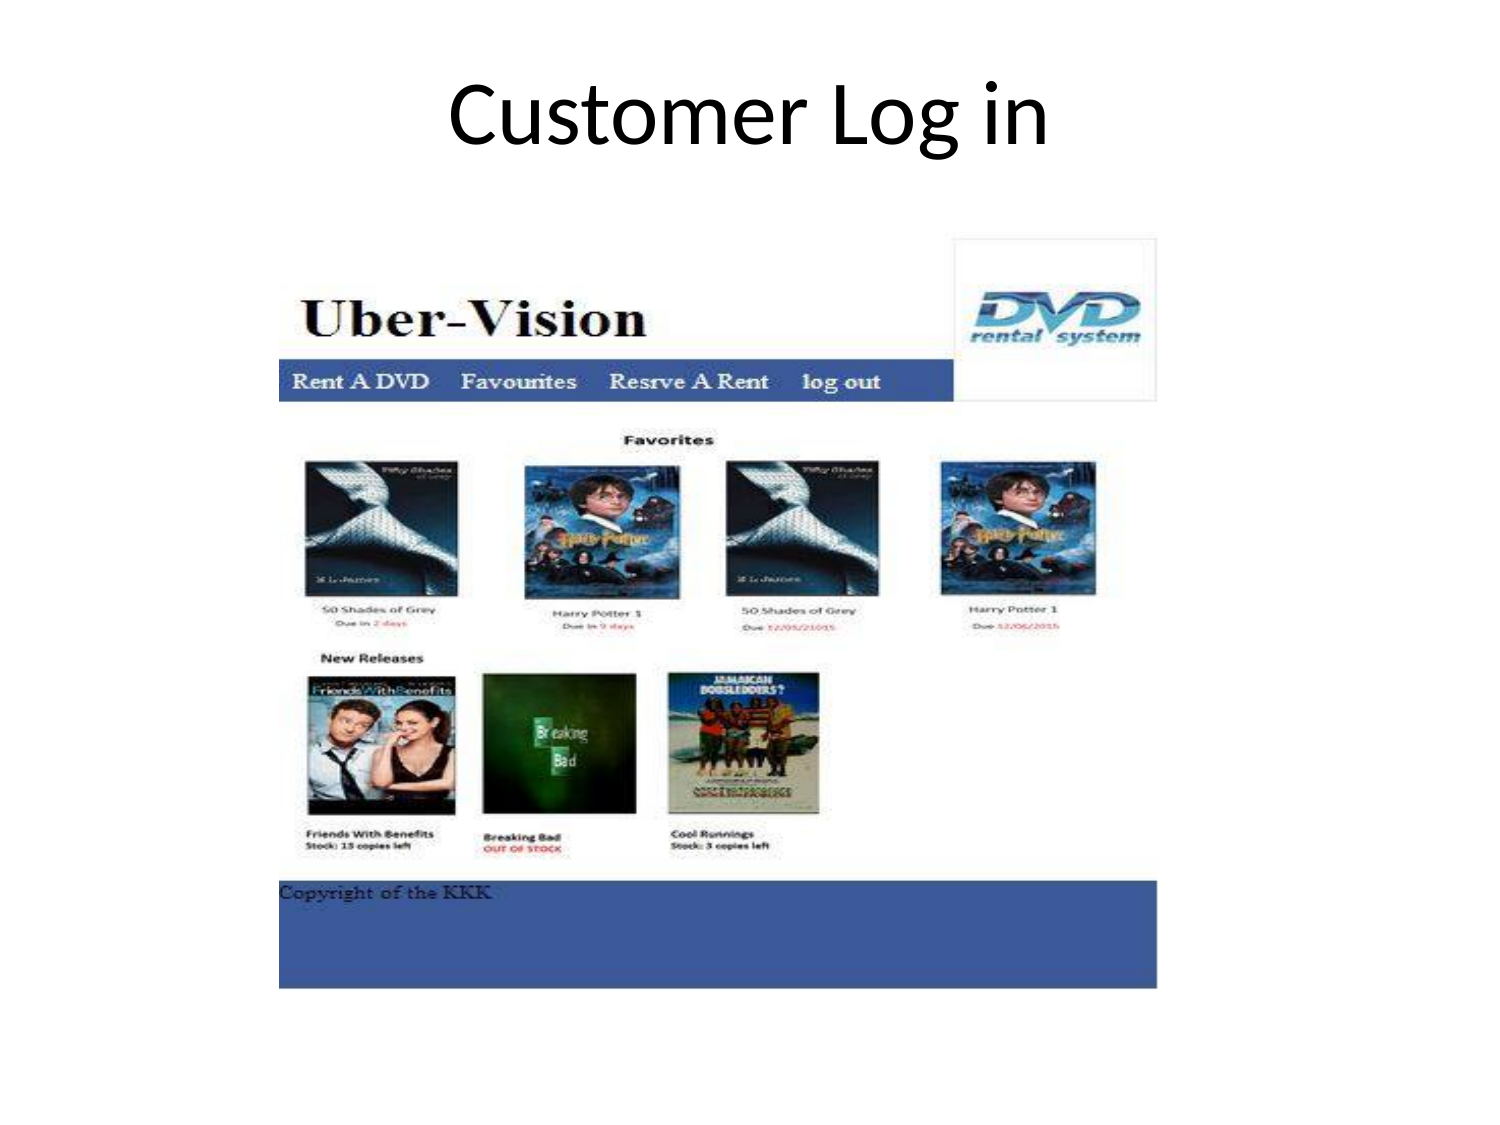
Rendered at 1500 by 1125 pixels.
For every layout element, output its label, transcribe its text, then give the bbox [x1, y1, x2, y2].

title Customer Log in [75, 45, 1425, 233]
picture [279, 232, 1188, 1002]
